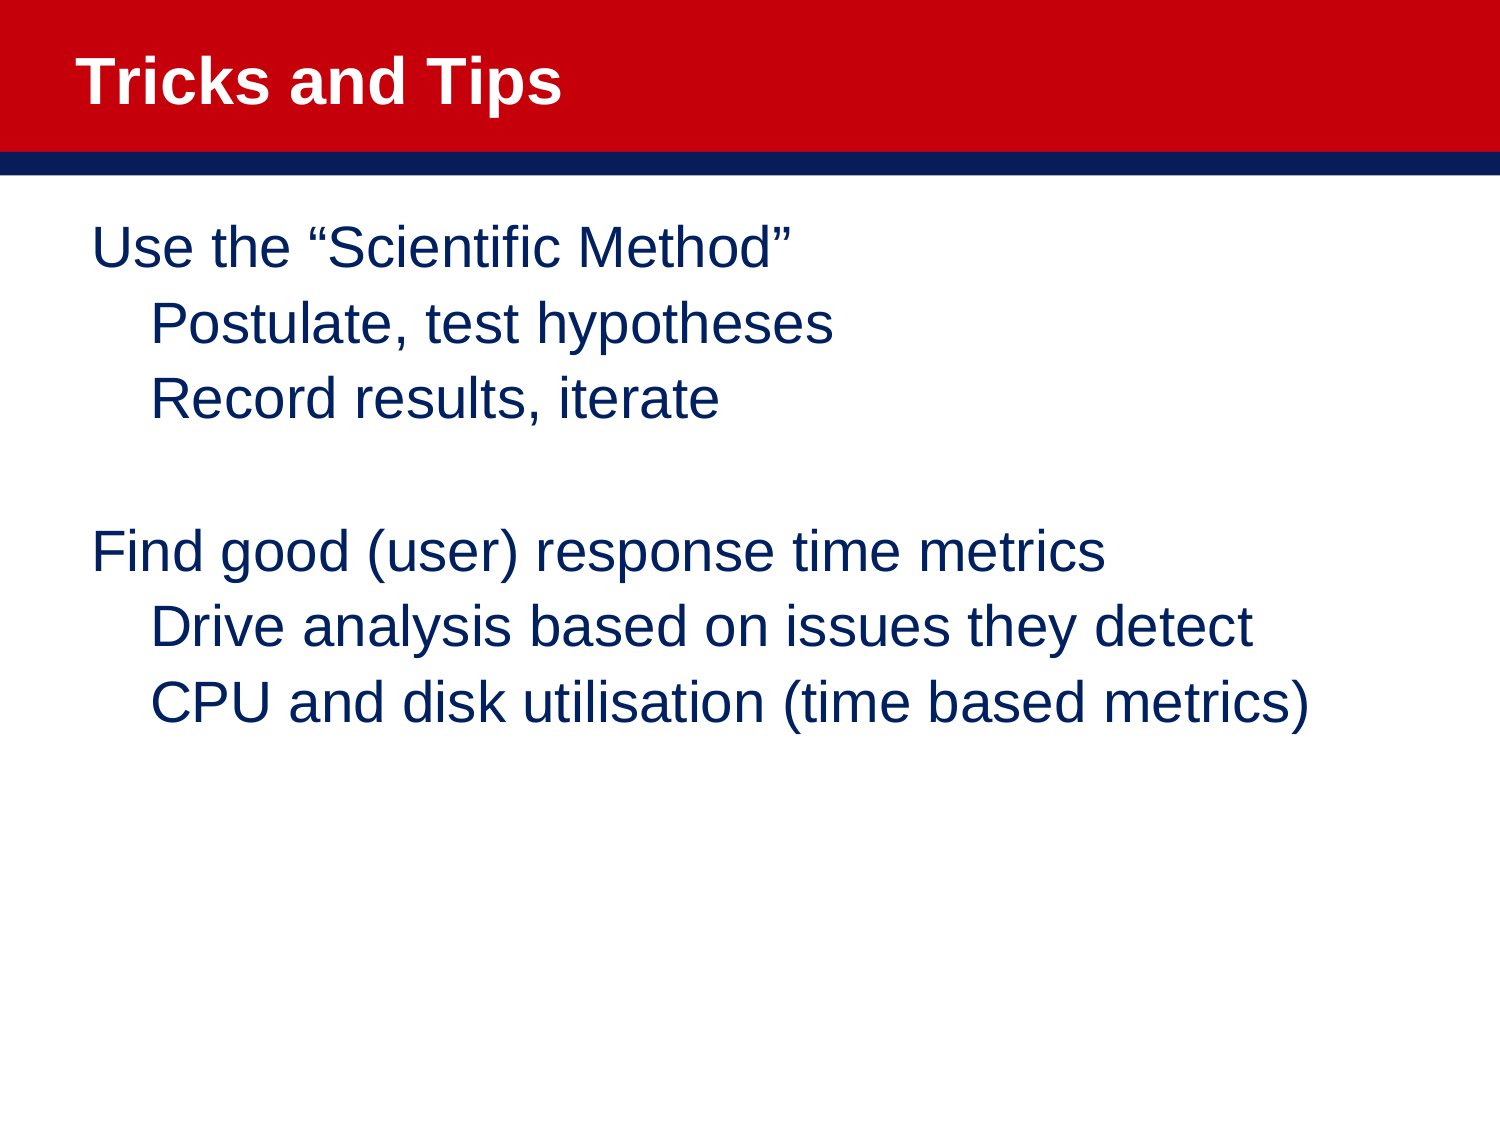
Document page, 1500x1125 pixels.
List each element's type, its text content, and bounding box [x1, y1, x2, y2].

title Tricks and Tips [75, 5, 1424, 157]
list Use the “Scientific Method” Postulate, test hypotheses Record results, iterate Find good (user) response time metrics Drive analysis based on issues they detect CPU and disk utilisation (time based metrics)‏ [75, 215, 1424, 1099]
